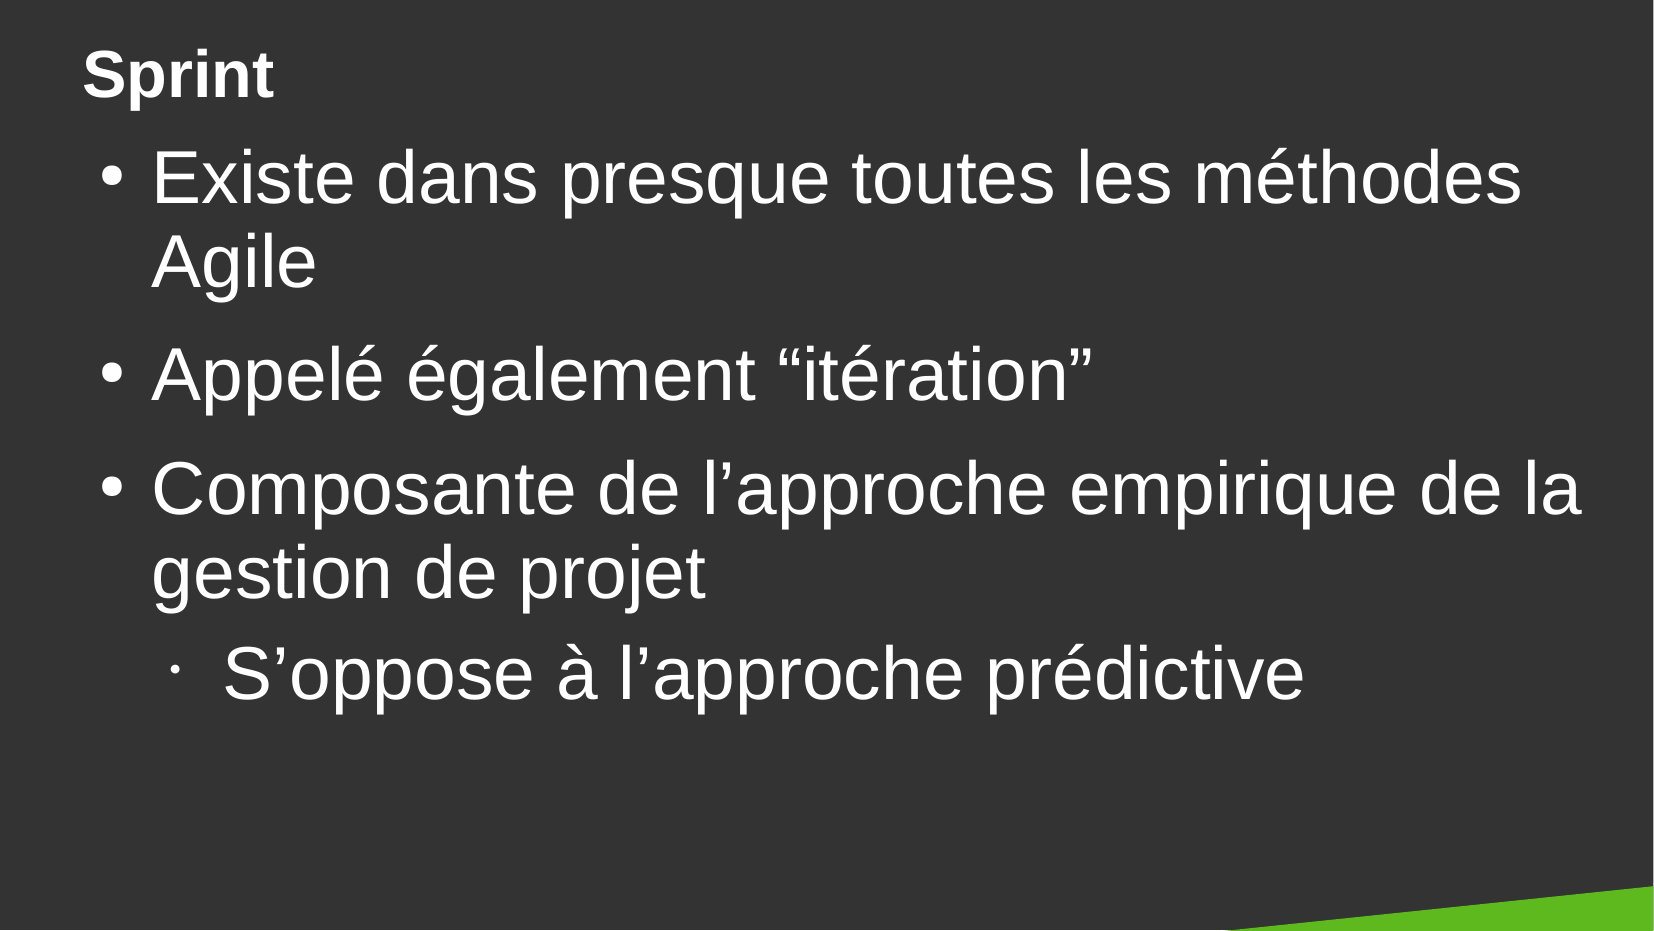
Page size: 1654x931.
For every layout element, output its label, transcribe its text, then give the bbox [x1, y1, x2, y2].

text_box [1223, 886, 1654, 931]
title Sprint [82, 37, 1571, 122]
list Existe dans presque toutes les méthodes Agile Appelé également “itération” Composante de l’approche empirique de la gestion de projet S’oppose à l’approche prédictive [80, 135, 1620, 768]
